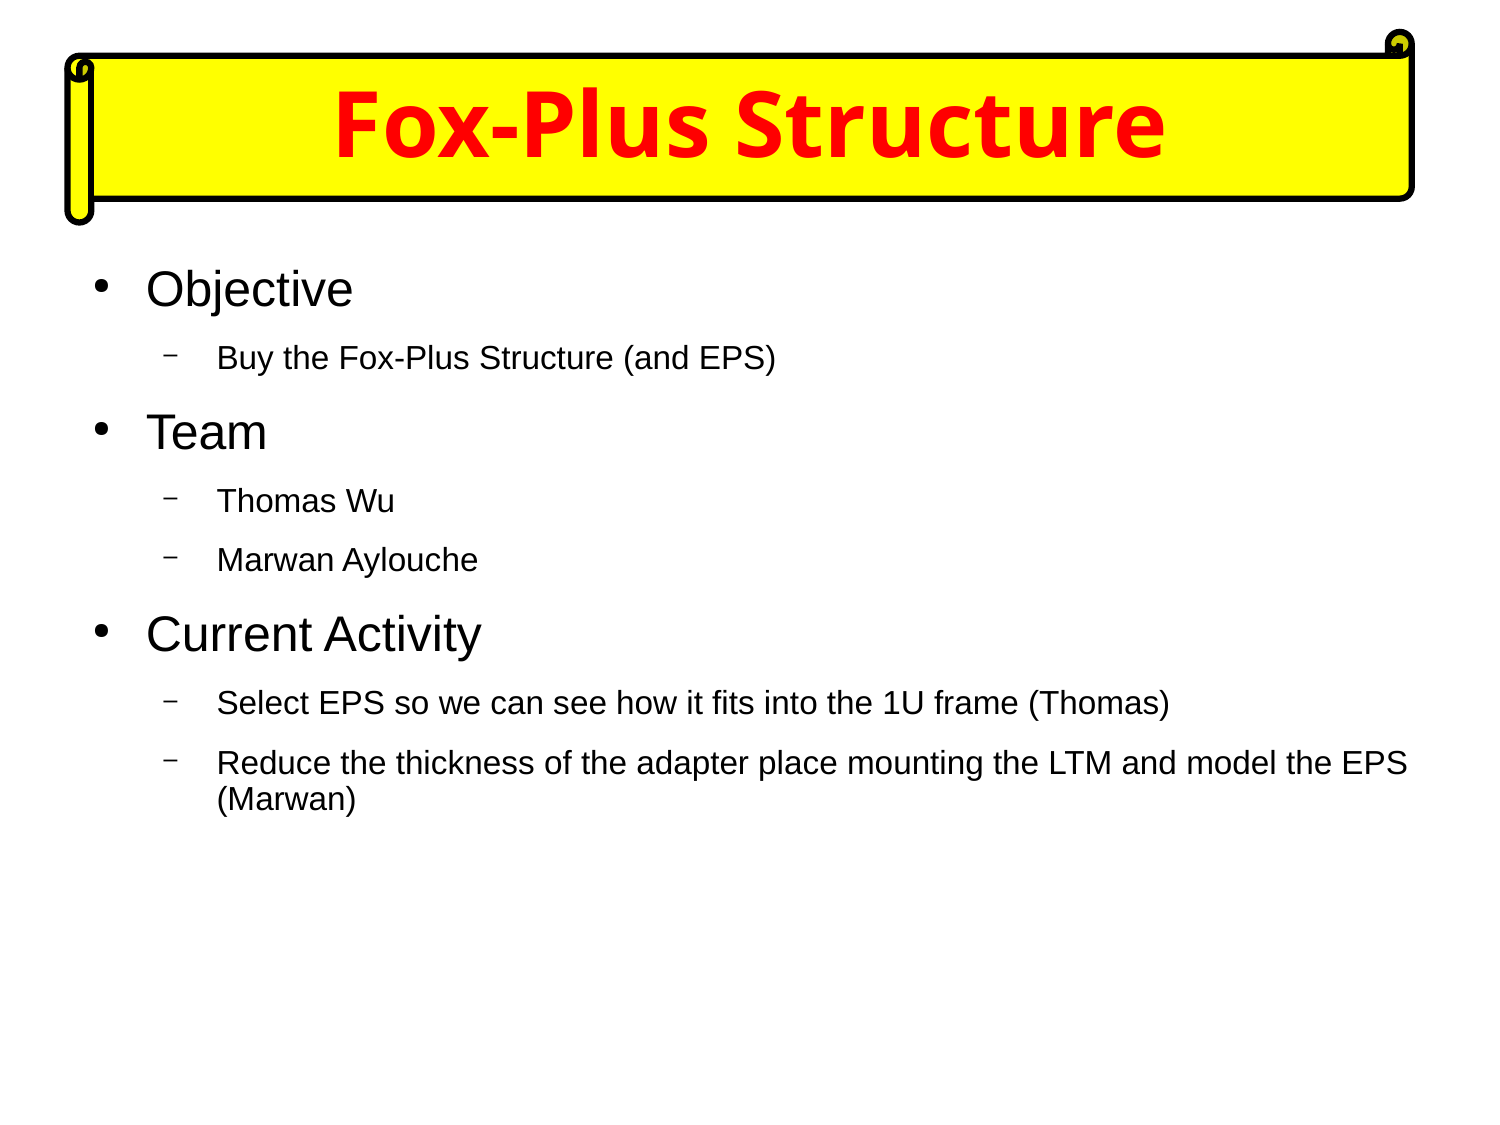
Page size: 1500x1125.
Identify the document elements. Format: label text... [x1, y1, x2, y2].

list Objective Buy the Fox-Plus Structure (and EPS) Team Thomas Wu Marwan Aylouche Current Activity Select EPS so we can see how it fits into the 1U frame (Thomas) Reduce the thickness of the adapter place mounting the LTM and model the EPS (Marwan) [75, 263, 1425, 916]
text_box Fox-Plus Structure [0, 58, 1500, 184]
text_box [67, 184, 1412, 223]
text_box [72, 31, 1412, 58]
